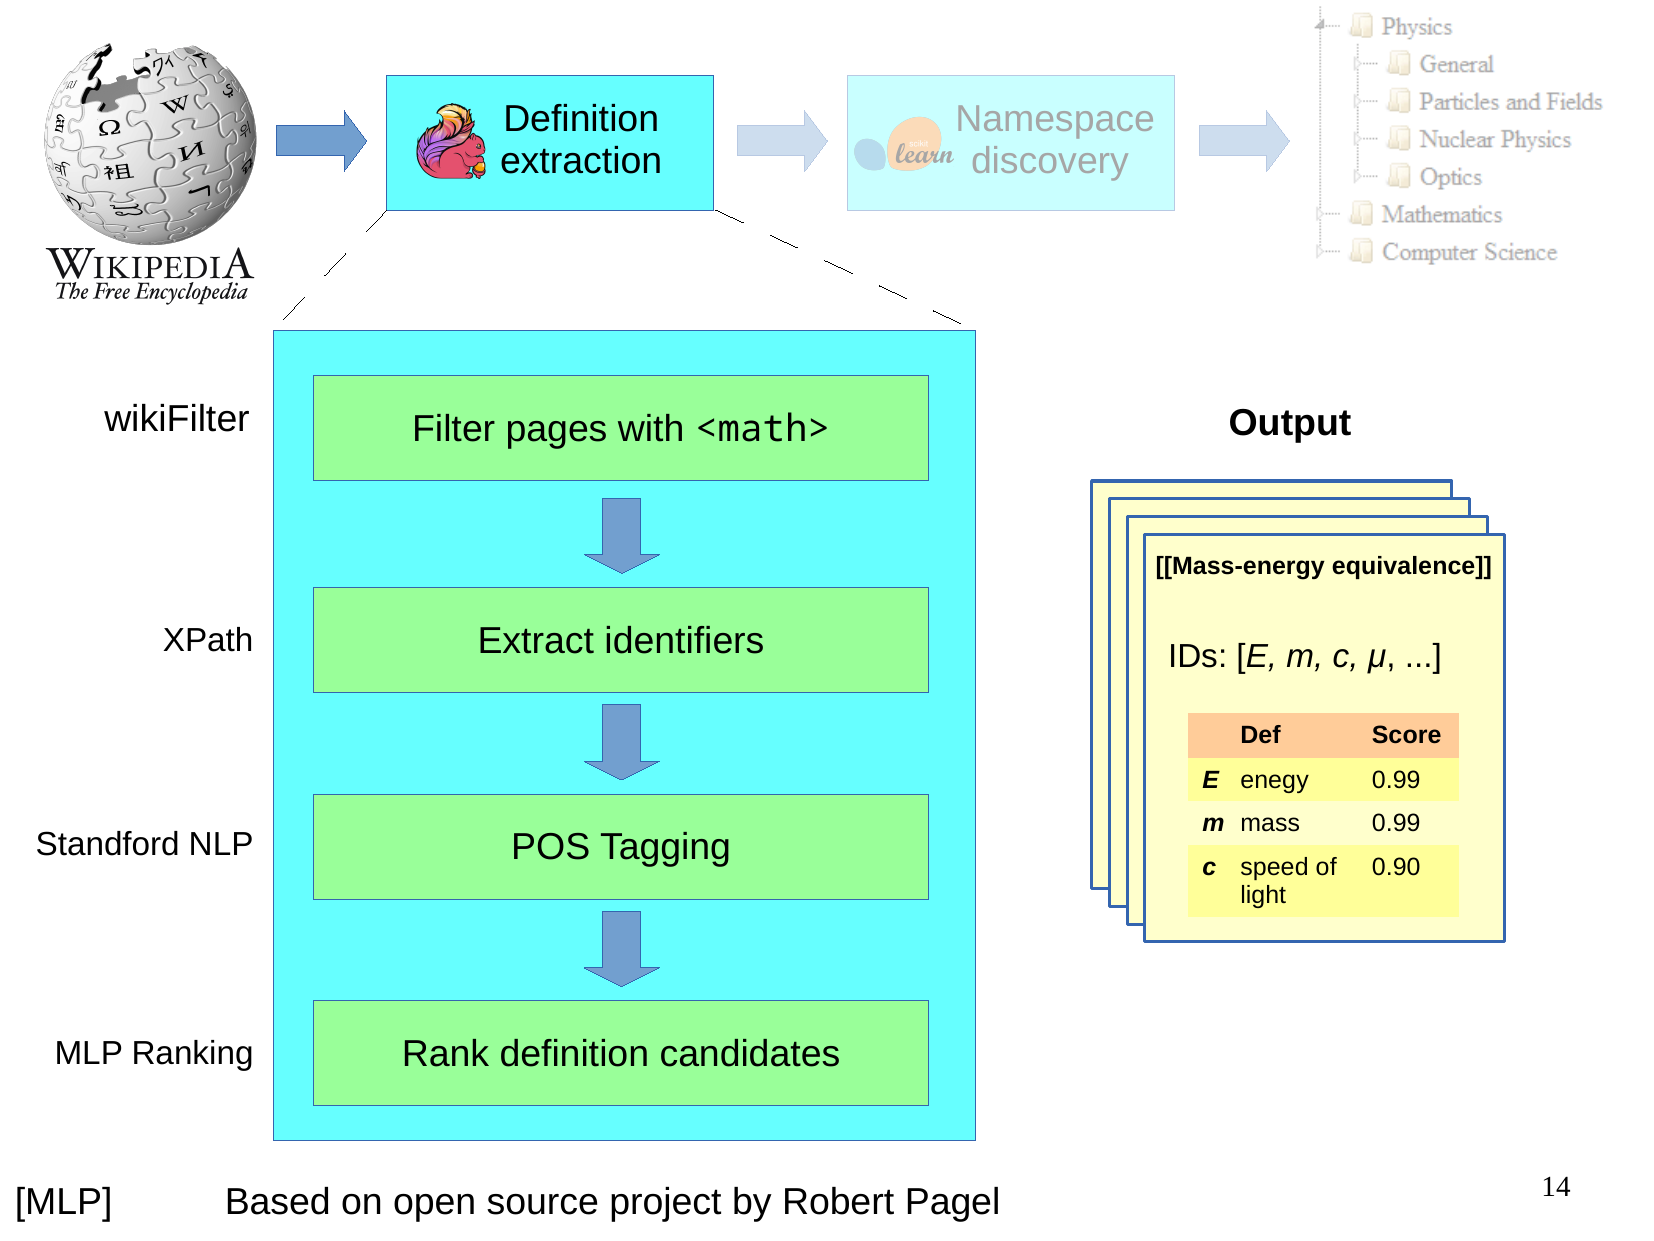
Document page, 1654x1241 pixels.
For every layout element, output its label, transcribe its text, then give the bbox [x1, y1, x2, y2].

text_box Definition extraction [485, 90, 696, 196]
picture [42, 41, 259, 306]
text_box Rank definition candidates [313, 1000, 929, 1106]
table_cell speed of light [1226, 845, 1357, 917]
table_cell 0.99 [1357, 801, 1459, 845]
table_cell mass [1226, 801, 1357, 845]
text_box IDs: [E, m, c, μ, ...] [1153, 630, 1457, 683]
text_box MLP Ranking [39, 1027, 269, 1080]
text_box [[Mass-energy equivalence]] [1140, 544, 1507, 588]
text_box [1091, 481, 1505, 942]
text_box [MLP] [0, 1173, 128, 1231]
text_box Output [1213, 394, 1367, 453]
text_box POS Tagging [313, 794, 929, 900]
table_cell 0.99 [1357, 758, 1459, 801]
text_box Standford NLP [20, 817, 286, 871]
text_box Based on open source project by Robert Pagel [210, 1173, 1015, 1231]
table_header Score [1357, 713, 1459, 758]
text_box [276, 110, 367, 172]
table_cell E [1188, 758, 1226, 801]
table_header Def [1226, 713, 1357, 758]
text_box [273, 330, 976, 1141]
table_header [1188, 713, 1226, 758]
table_cell c [1188, 845, 1226, 917]
text_box [715, 0, 1650, 283]
text_box wikiFilter [89, 390, 264, 447]
text_box Extract identifiers [313, 587, 929, 693]
table_cell enegy [1226, 758, 1357, 801]
text_box Filter pages with <math> [313, 375, 929, 481]
text_box [386, 75, 714, 211]
table_cell m [1188, 801, 1226, 845]
text_box XPath [148, 614, 269, 667]
picture [416, 103, 486, 179]
table_cell 0.90 [1357, 845, 1459, 917]
